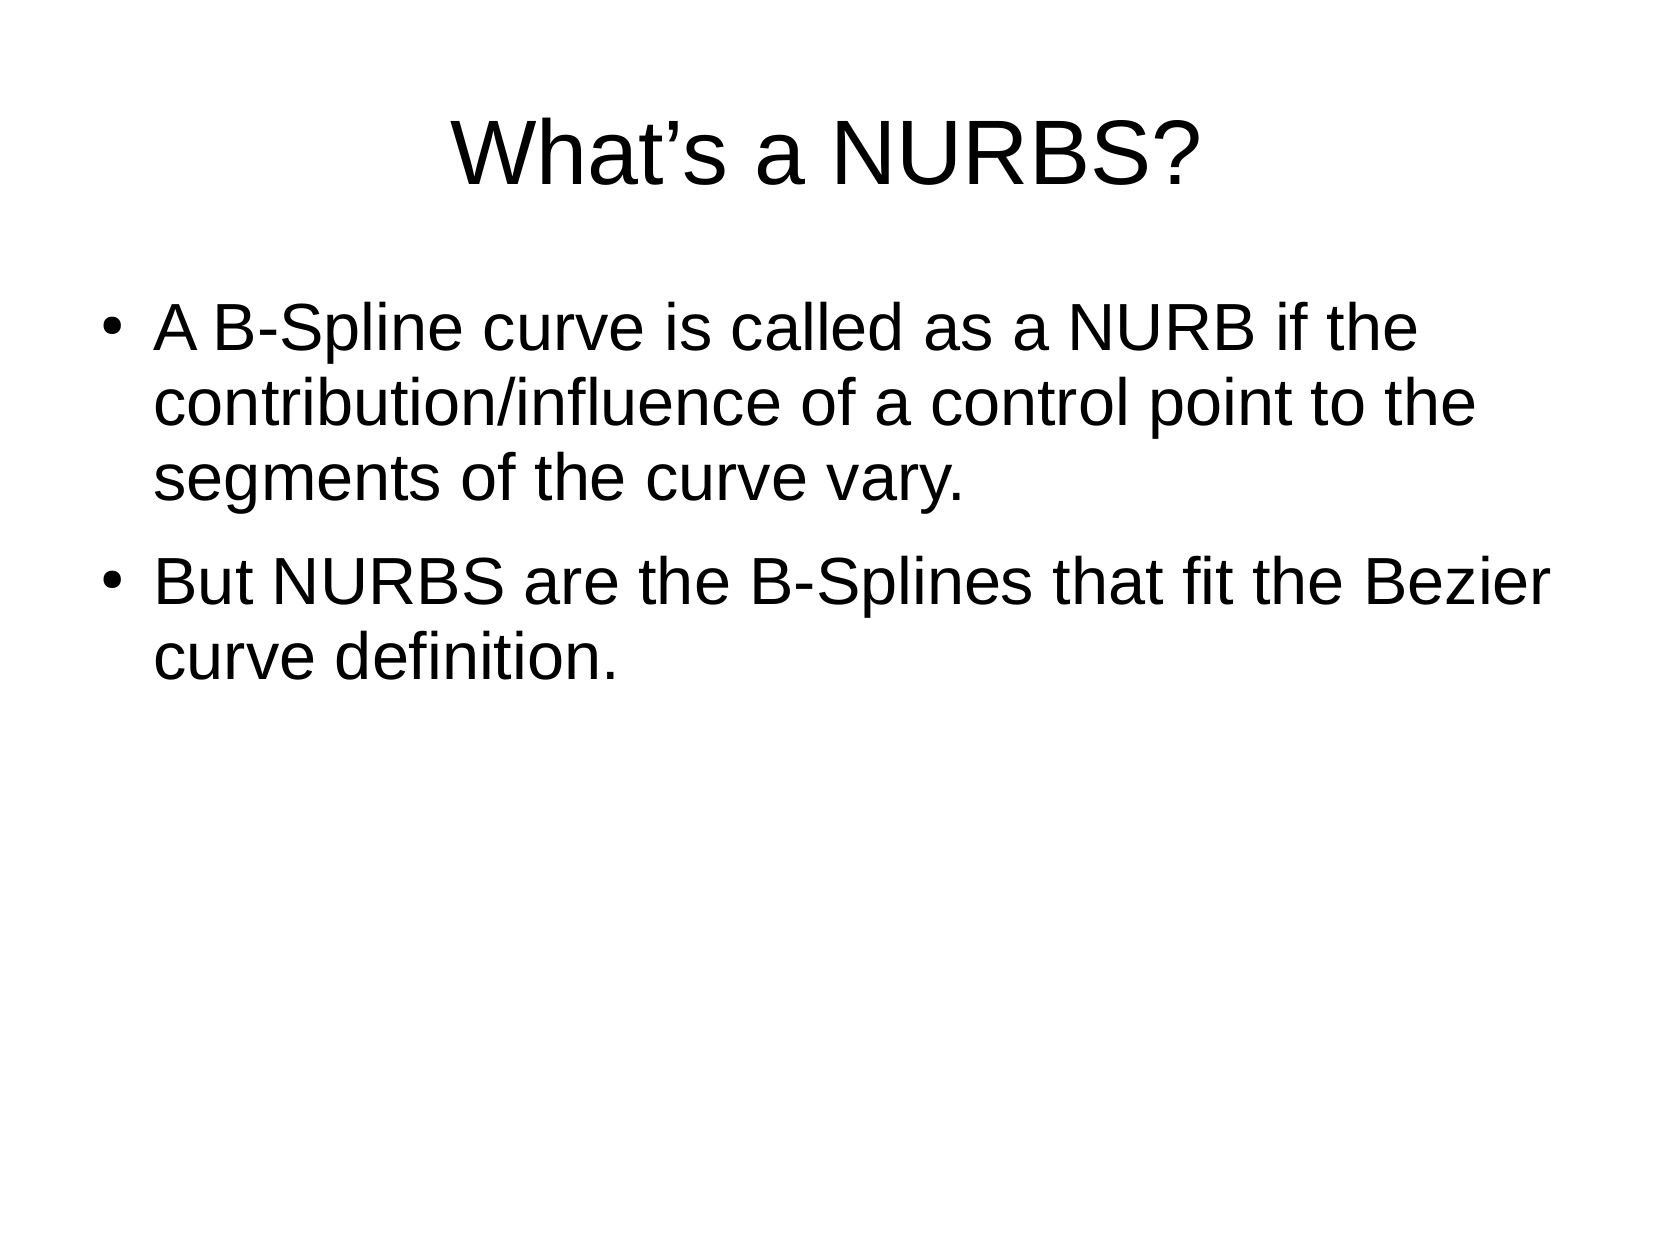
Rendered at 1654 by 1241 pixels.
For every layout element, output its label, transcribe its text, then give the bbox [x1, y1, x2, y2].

title What’s a NURBS? [82, 49, 1571, 257]
list A B-Spline curve is called as a NURB if the contribution/influence of a control point to the segments of the curve vary. But NURBS are the B-Splines that fit the Bezier curve definition. [82, 290, 1571, 1010]
